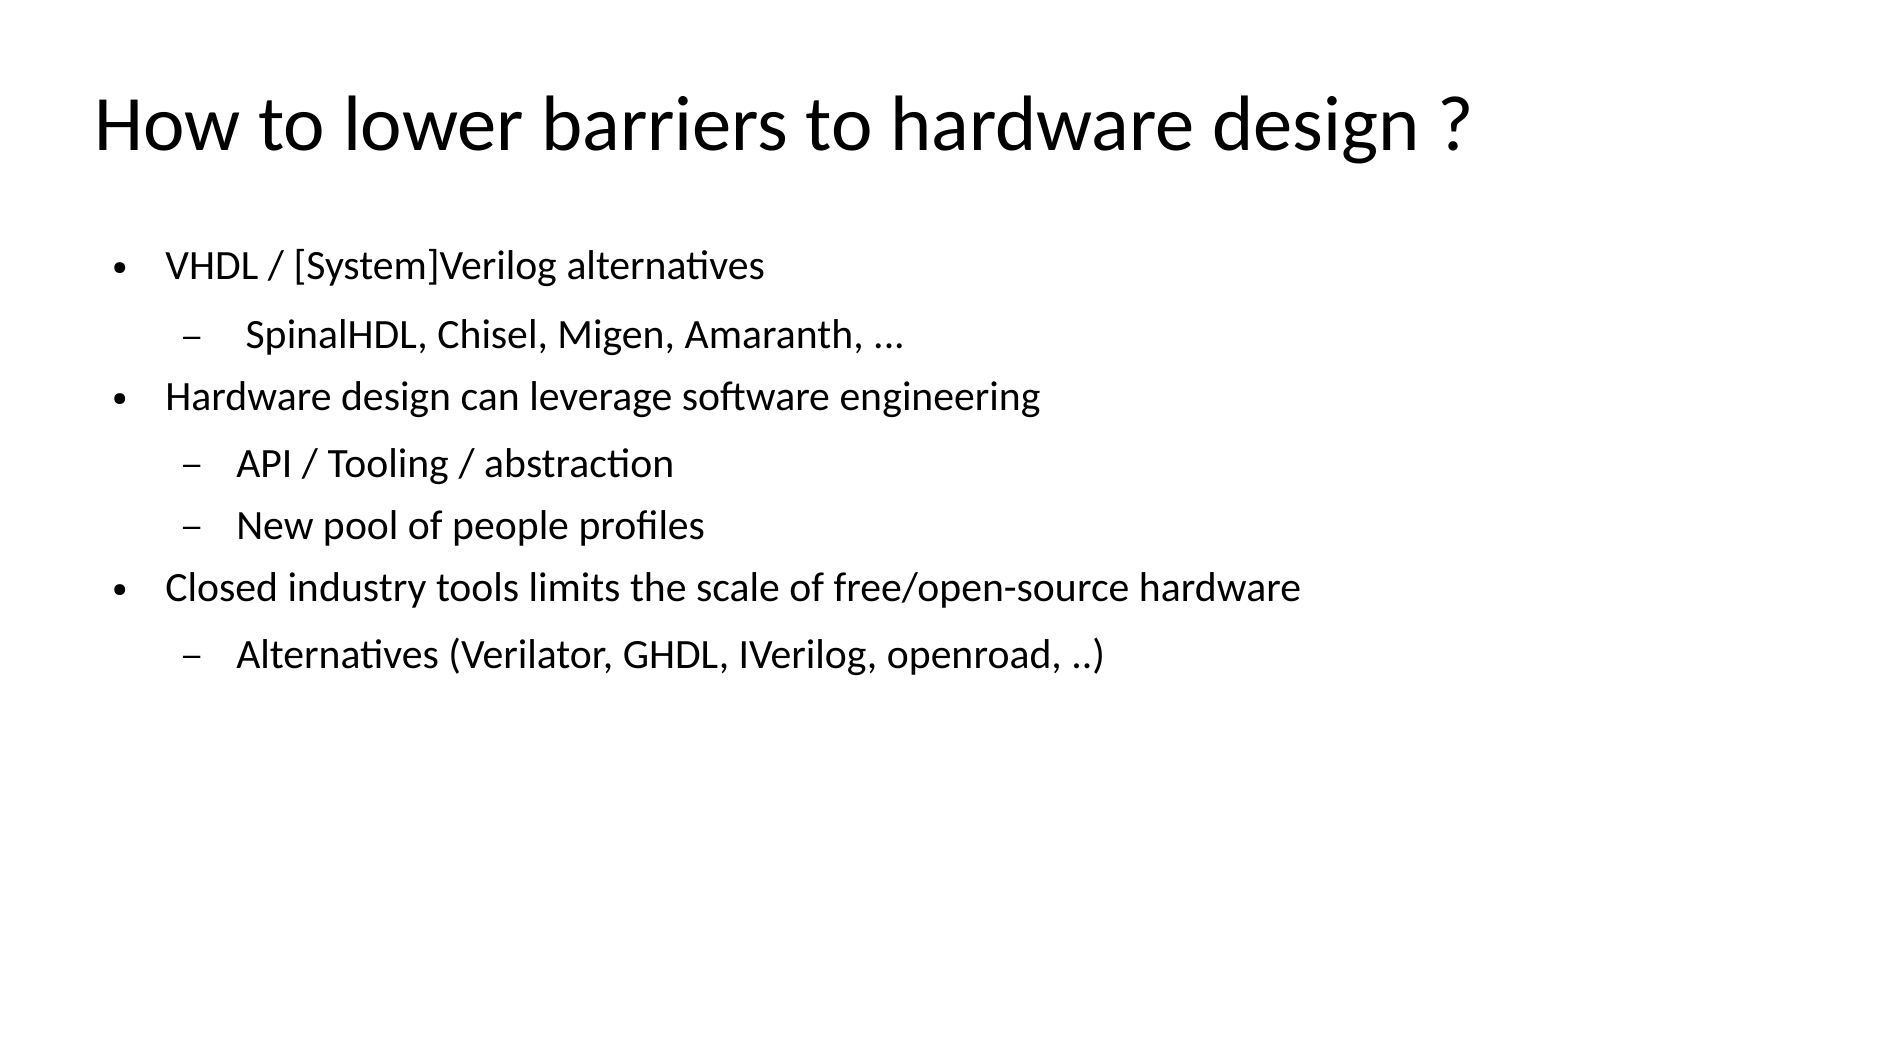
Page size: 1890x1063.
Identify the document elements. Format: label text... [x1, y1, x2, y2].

title How to lower barriers to hardware design ? [94, 42, 1796, 220]
list VHDL / [System]Verilog alternatives SpinalHDL, Chisel, Migen, Amaranth, ... Hardware design can leverage software engineering API / Tooling / abstraction New pool of people profiles Closed industry tools limits the scale of free/open-source hardware Alternatives (Verilator, GHDL, IVerilog, openroad, ..) [94, 248, 1890, 957]
